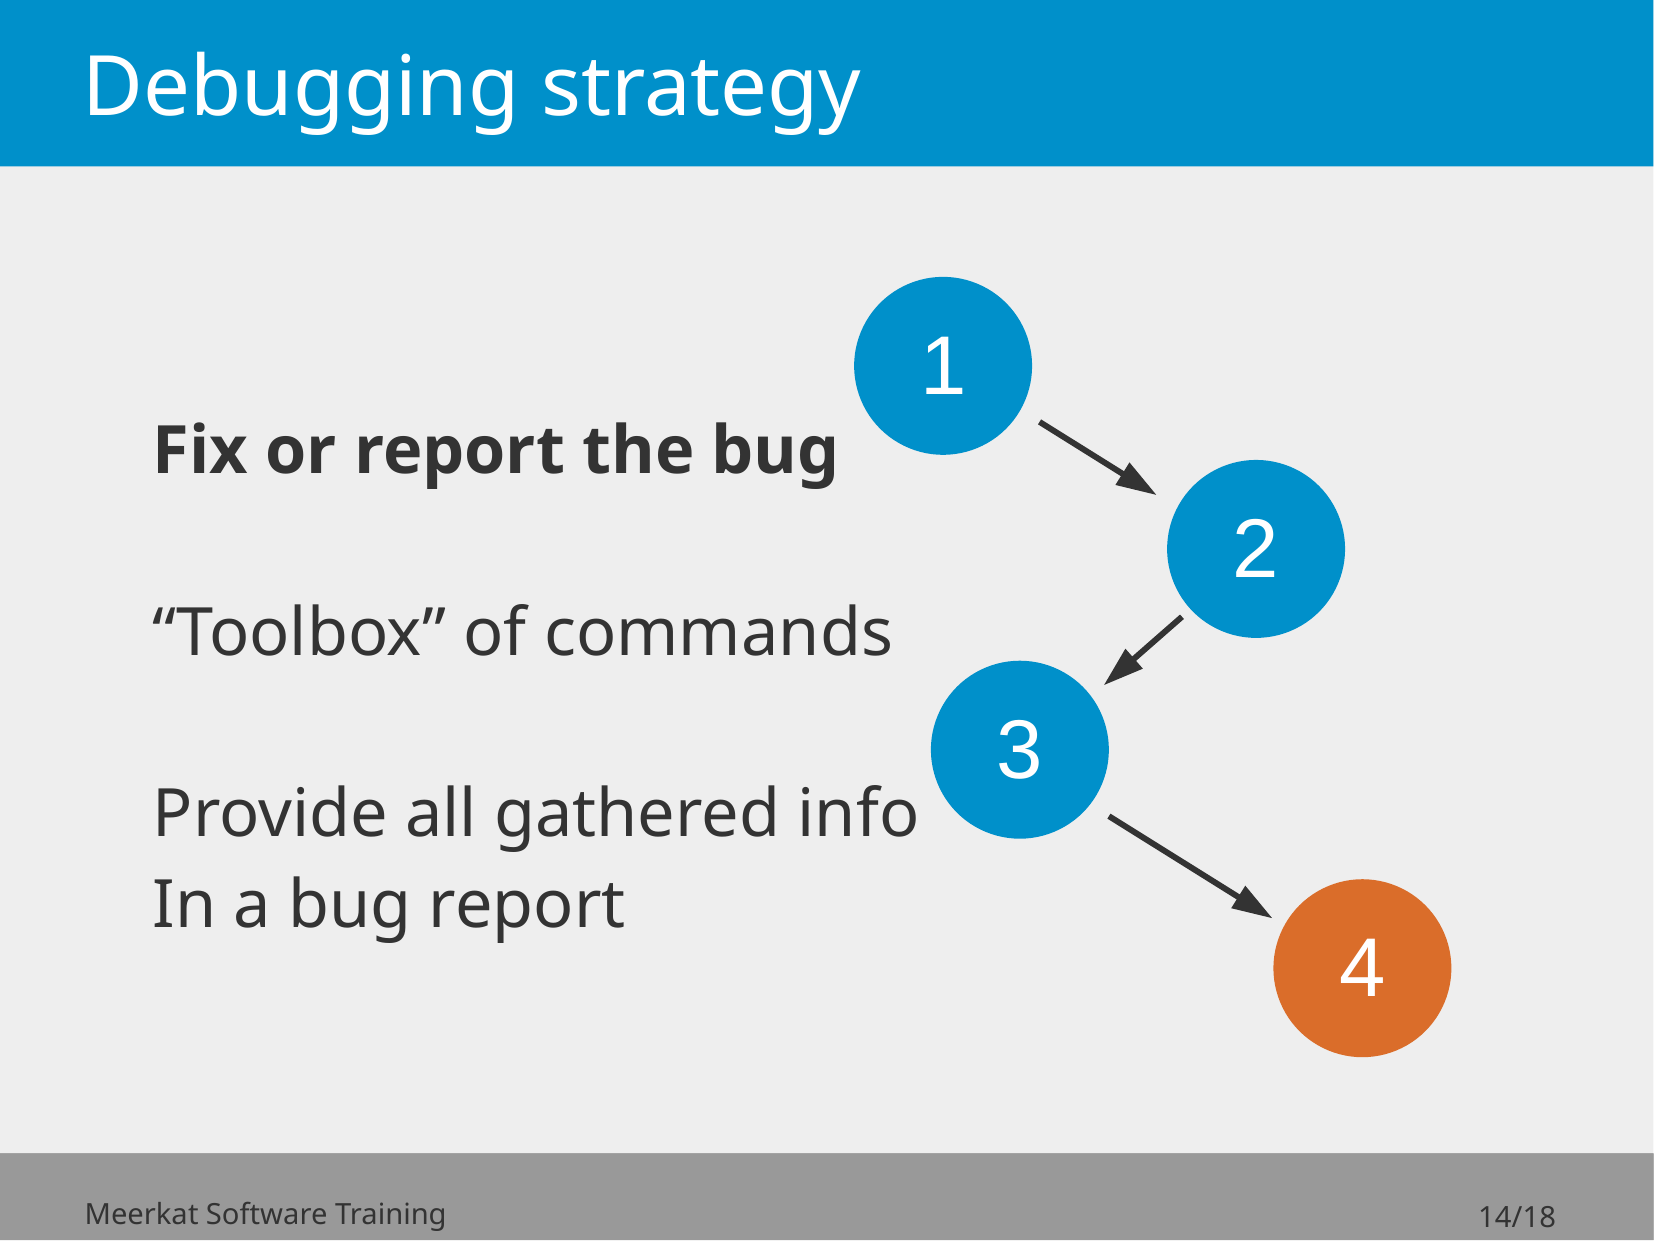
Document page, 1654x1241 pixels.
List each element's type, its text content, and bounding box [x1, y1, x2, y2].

text_box Fix or report the bug “Toolbox” of commands Provide all gathered info In a bug report [138, 395, 855, 813]
text_box 3 [930, 660, 1109, 839]
text_box 4 [1273, 879, 1452, 1058]
text_box [229, 813, 250, 832]
text_box [544, 819, 561, 832]
text_box [749, 813, 769, 832]
text_box [504, 813, 524, 832]
text_box 1 [854, 276, 1033, 455]
text_box [319, 813, 339, 832]
text_box [414, 819, 431, 832]
text_box [269, 813, 281, 830]
text_box 2 [1167, 459, 1346, 638]
text_box Debugging strategy [82, 0, 1571, 186]
text_box [138, 282, 1515, 968]
